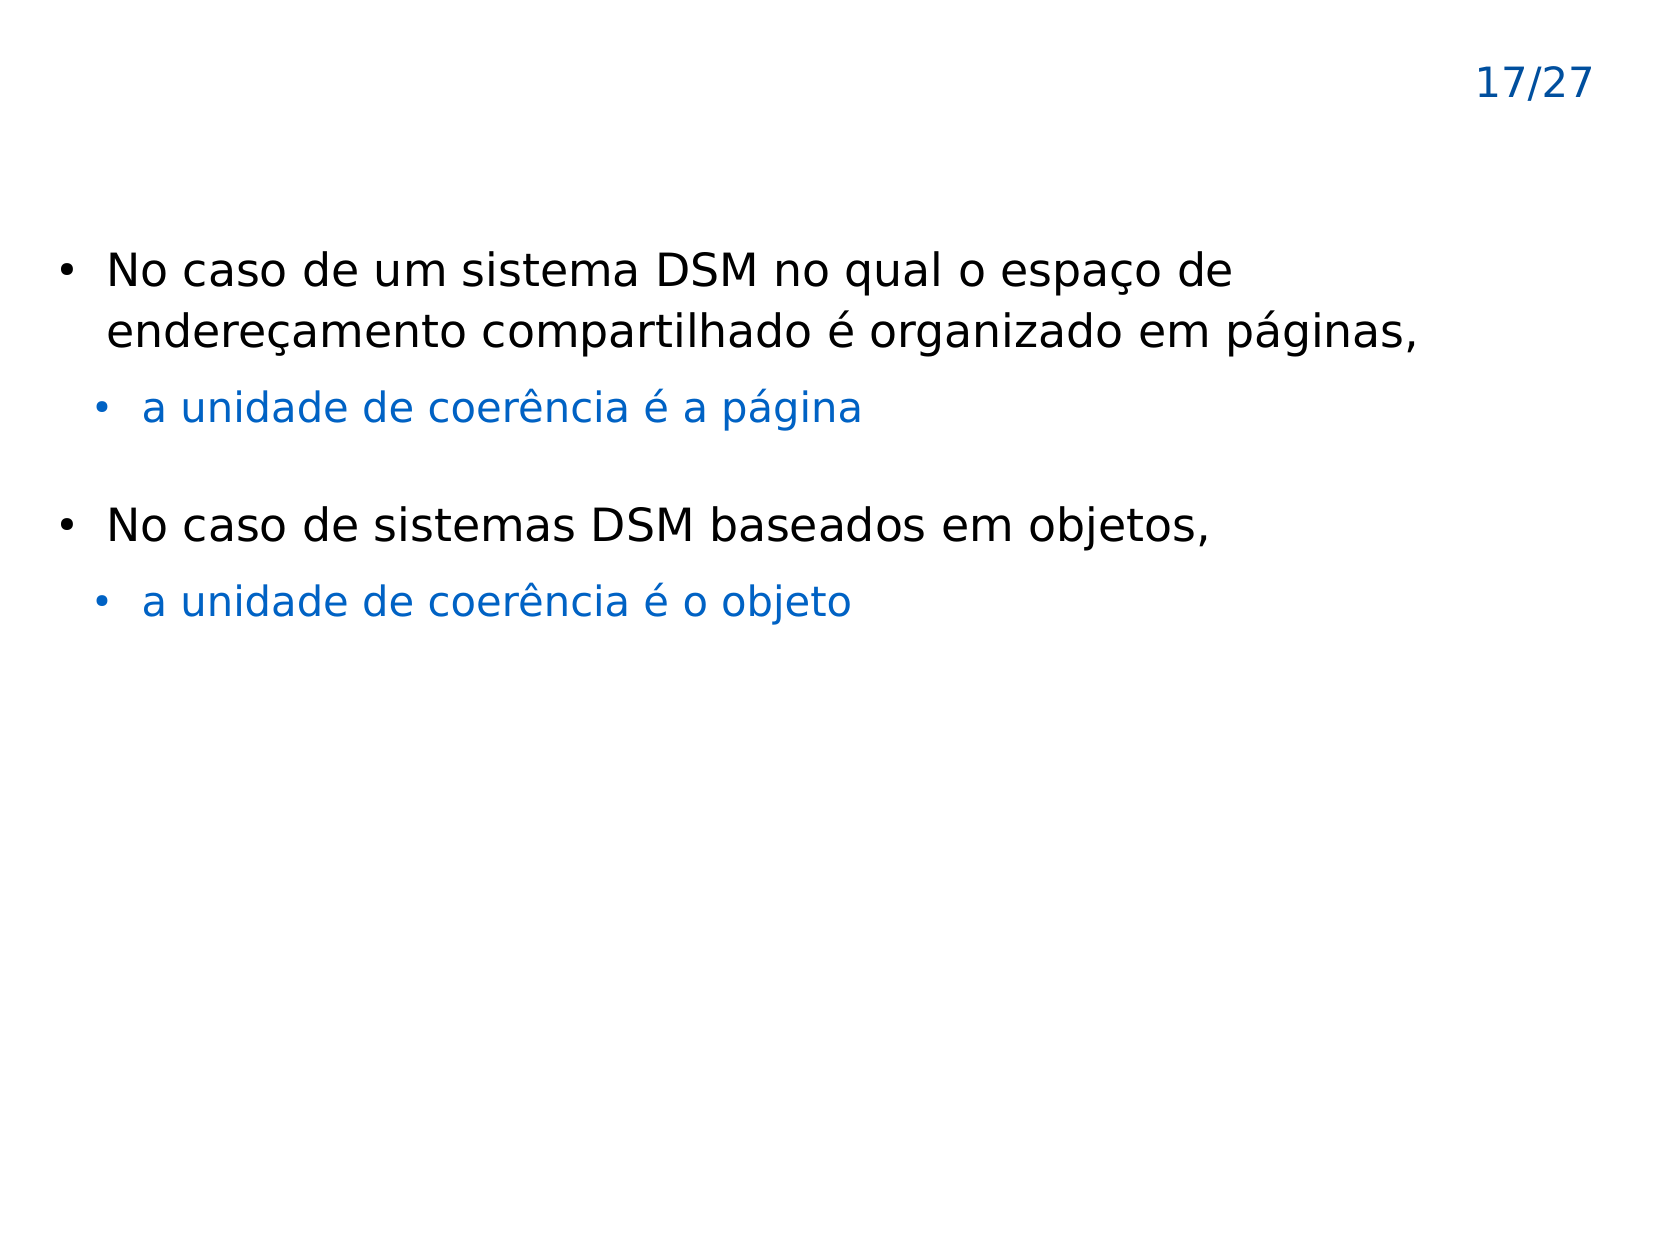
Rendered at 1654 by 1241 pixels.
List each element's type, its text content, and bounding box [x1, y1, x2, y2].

list No caso de um sistema DSM no qual o espaço de endereçamento compartilhado é organizado em páginas, a unidade de coerência é a página No caso de sistemas DSM baseados em objetos, a unidade de coerência é o objeto [59, 236, 1595, 1211]
